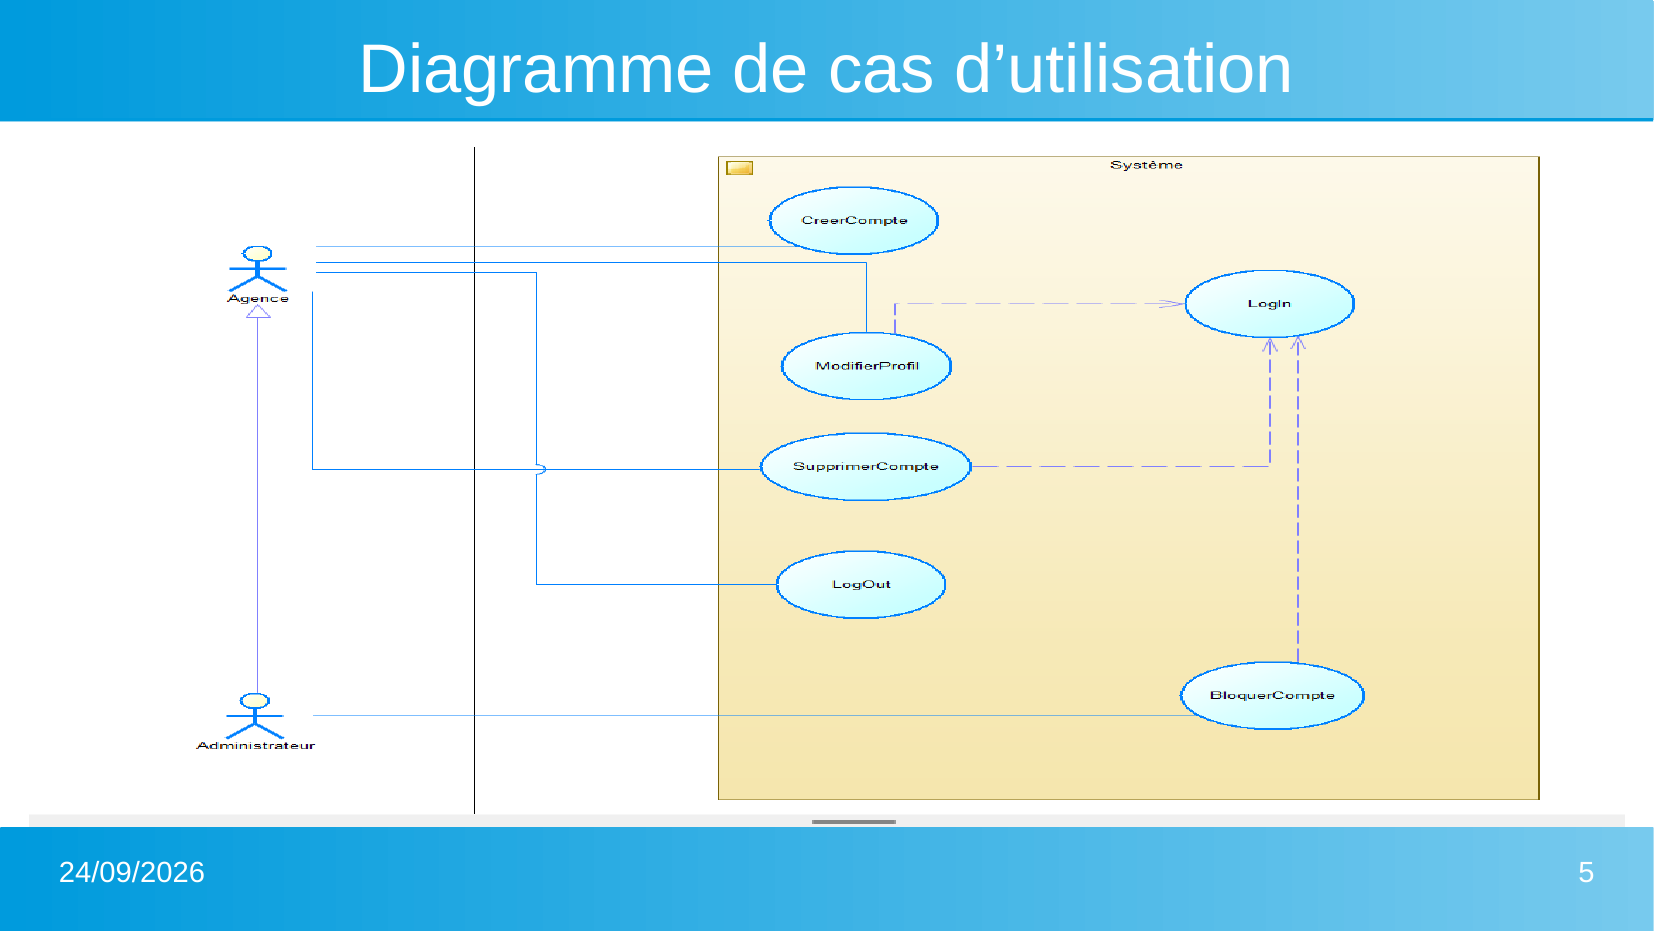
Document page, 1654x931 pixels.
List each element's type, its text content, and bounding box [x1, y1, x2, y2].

title Diagramme de cas d’utilisation [59, 29, 1595, 108]
picture [29, 147, 1625, 827]
